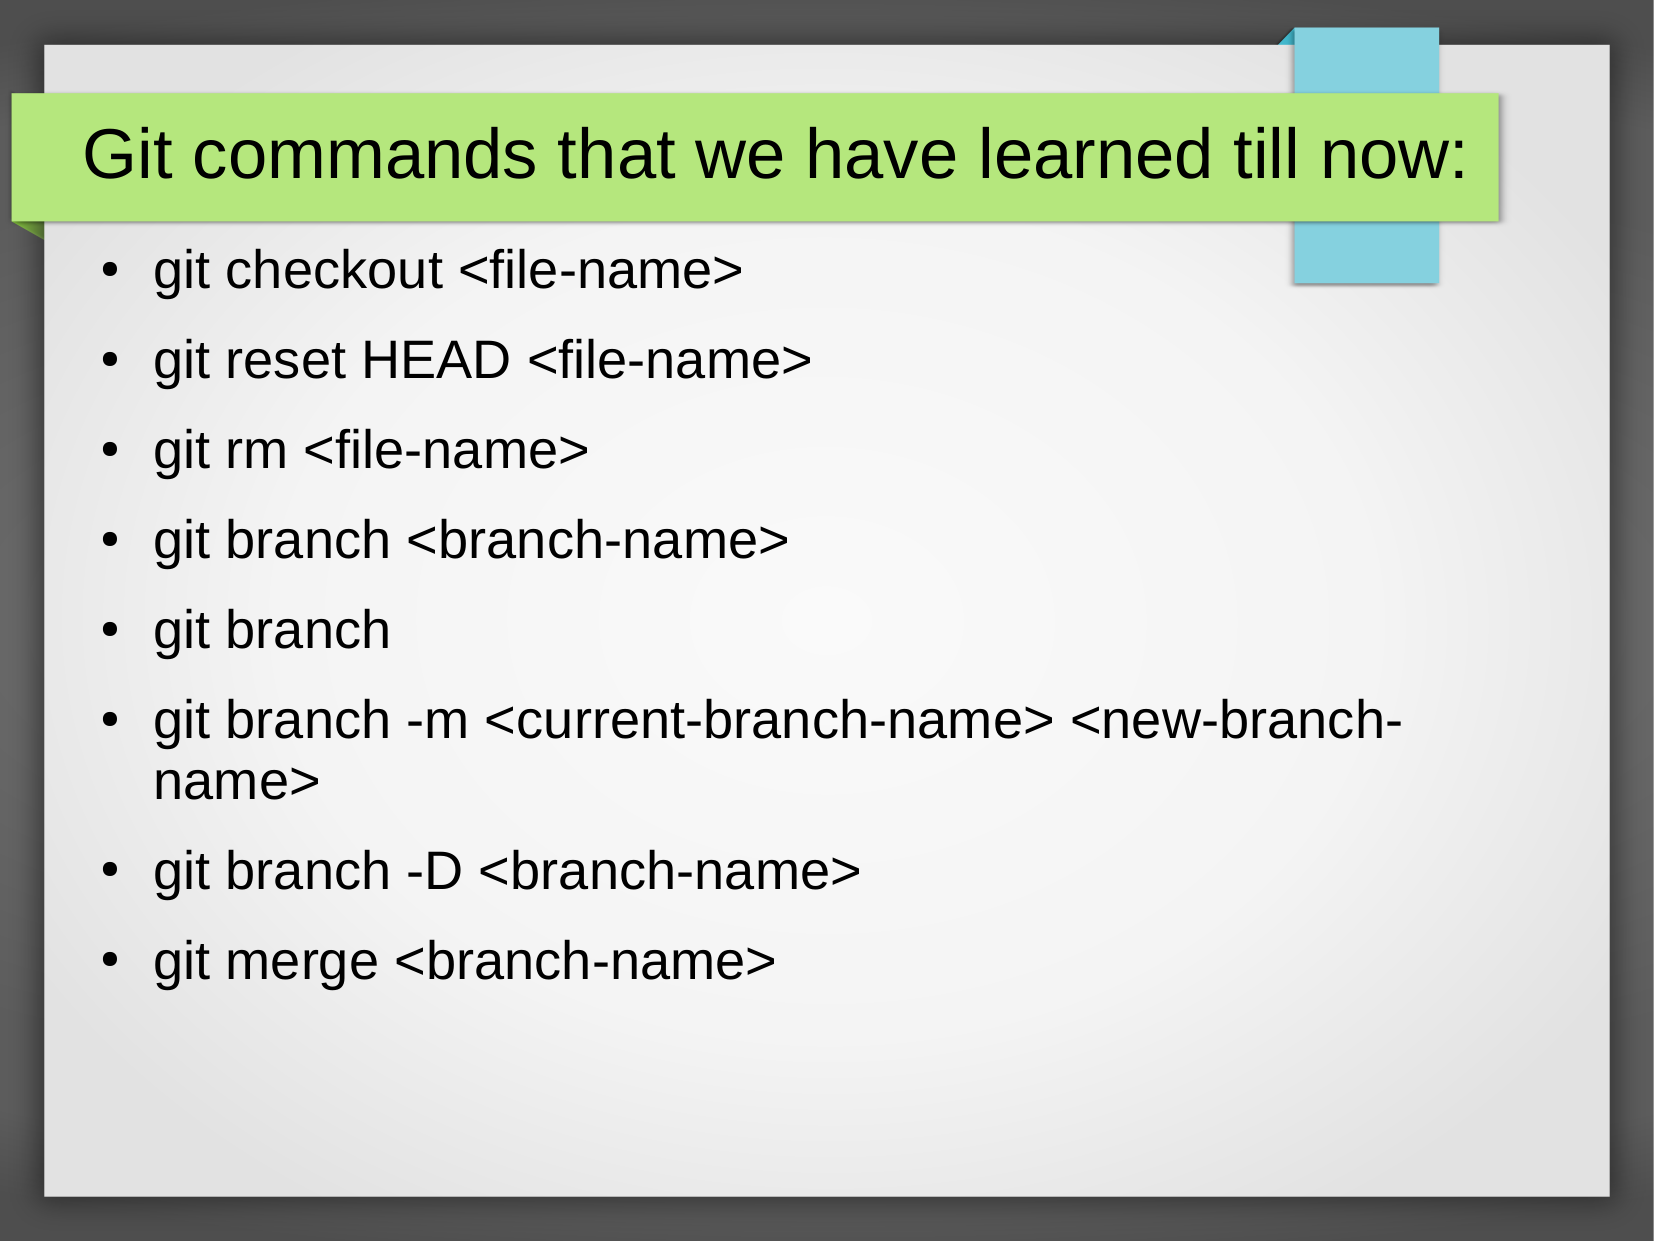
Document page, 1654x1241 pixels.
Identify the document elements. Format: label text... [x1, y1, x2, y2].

picture [0, 0, 1654, 1241]
title Git commands that we have learned till now: [82, 94, 1516, 213]
list git checkout <file-name> git reset HEAD <file-name> git rm <file-name> git branch <branch-name> git branch git branch -m <current-branch-name> <new-branch-name> git branch -D <branch-name> git merge <branch-name> [82, 240, 1571, 1015]
